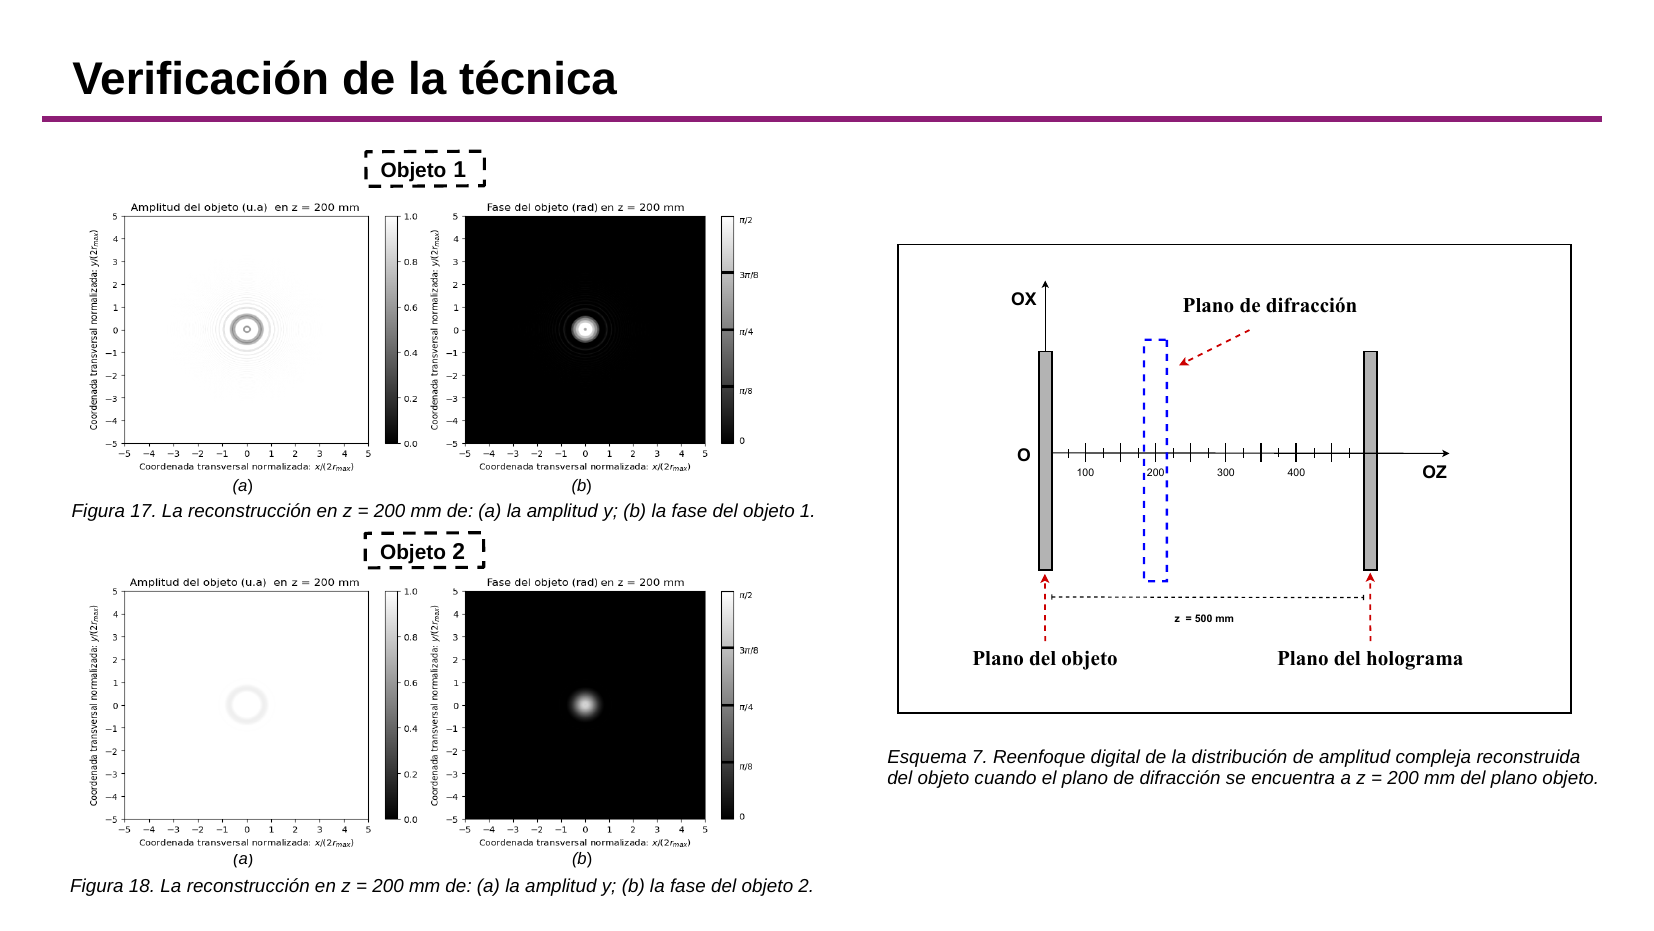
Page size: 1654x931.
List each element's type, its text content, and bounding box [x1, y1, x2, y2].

picture [82, 196, 765, 478]
text_box (a) [82, 854, 404, 868]
text_box Objeto 1 [365, 148, 493, 190]
text_box (b) [421, 841, 743, 868]
picture [891, 236, 1578, 724]
title Verificación de la técnica [72, 18, 1654, 140]
text_box Figura 17. La reconstrucción en z = 200 mm de: (a) la amplitud y; (b) la fase del objeto 1. [41, 493, 855, 554]
text_box (b) [421, 478, 743, 493]
text_box Figura 18. La reconstrucción en z = 200 mm de: (a) la amplitud y; (b) la fase del objeto 2. [39, 868, 853, 931]
text_box (a) [82, 478, 404, 493]
text_box Objeto 2 [365, 531, 492, 593]
text_box Esquema 7. Reenfoque digital de la distribución de amplitud compleja reconstruida del objeto cuando el plano de difracción se encuentra a z = 200 mm del plano objeto. [872, 739, 1621, 818]
picture [82, 572, 765, 854]
